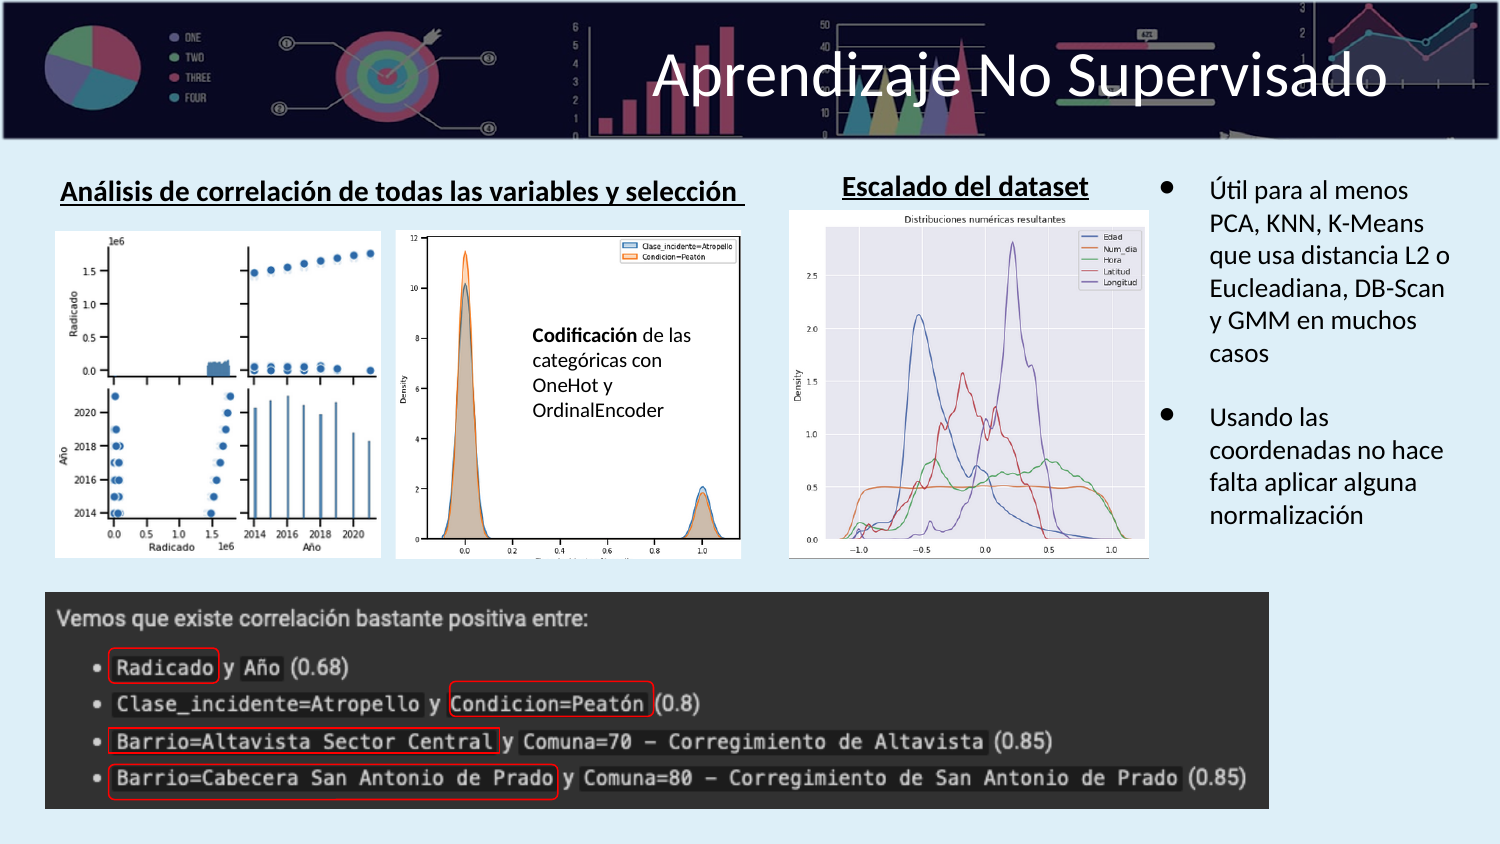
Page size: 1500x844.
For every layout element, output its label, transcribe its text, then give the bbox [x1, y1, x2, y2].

picture [395, 230, 742, 559]
text_box Escalado del dataset [827, 151, 1112, 217]
text_box Análisis de correlación de todas las variables y selección [45, 157, 772, 223]
picture [0, 0, 1500, 141]
text_box Codificación de las categóricas con OneHot y OrdinalEncoder [442, 306, 715, 437]
text_box Útil para al menos PCA, KNN, K-Means que usa distancia L2 o Eucleadiana, DB-Scan y GMM en muchos casos [1119, 157, 1466, 383]
title Aprendizaje No Supervisado [641, 25, 1447, 115]
text_box Usando las coordenadas no hace falta aplicar alguna normalización [1119, 384, 1466, 545]
picture [55, 231, 381, 558]
picture [45, 592, 1269, 809]
picture [789, 210, 1149, 559]
